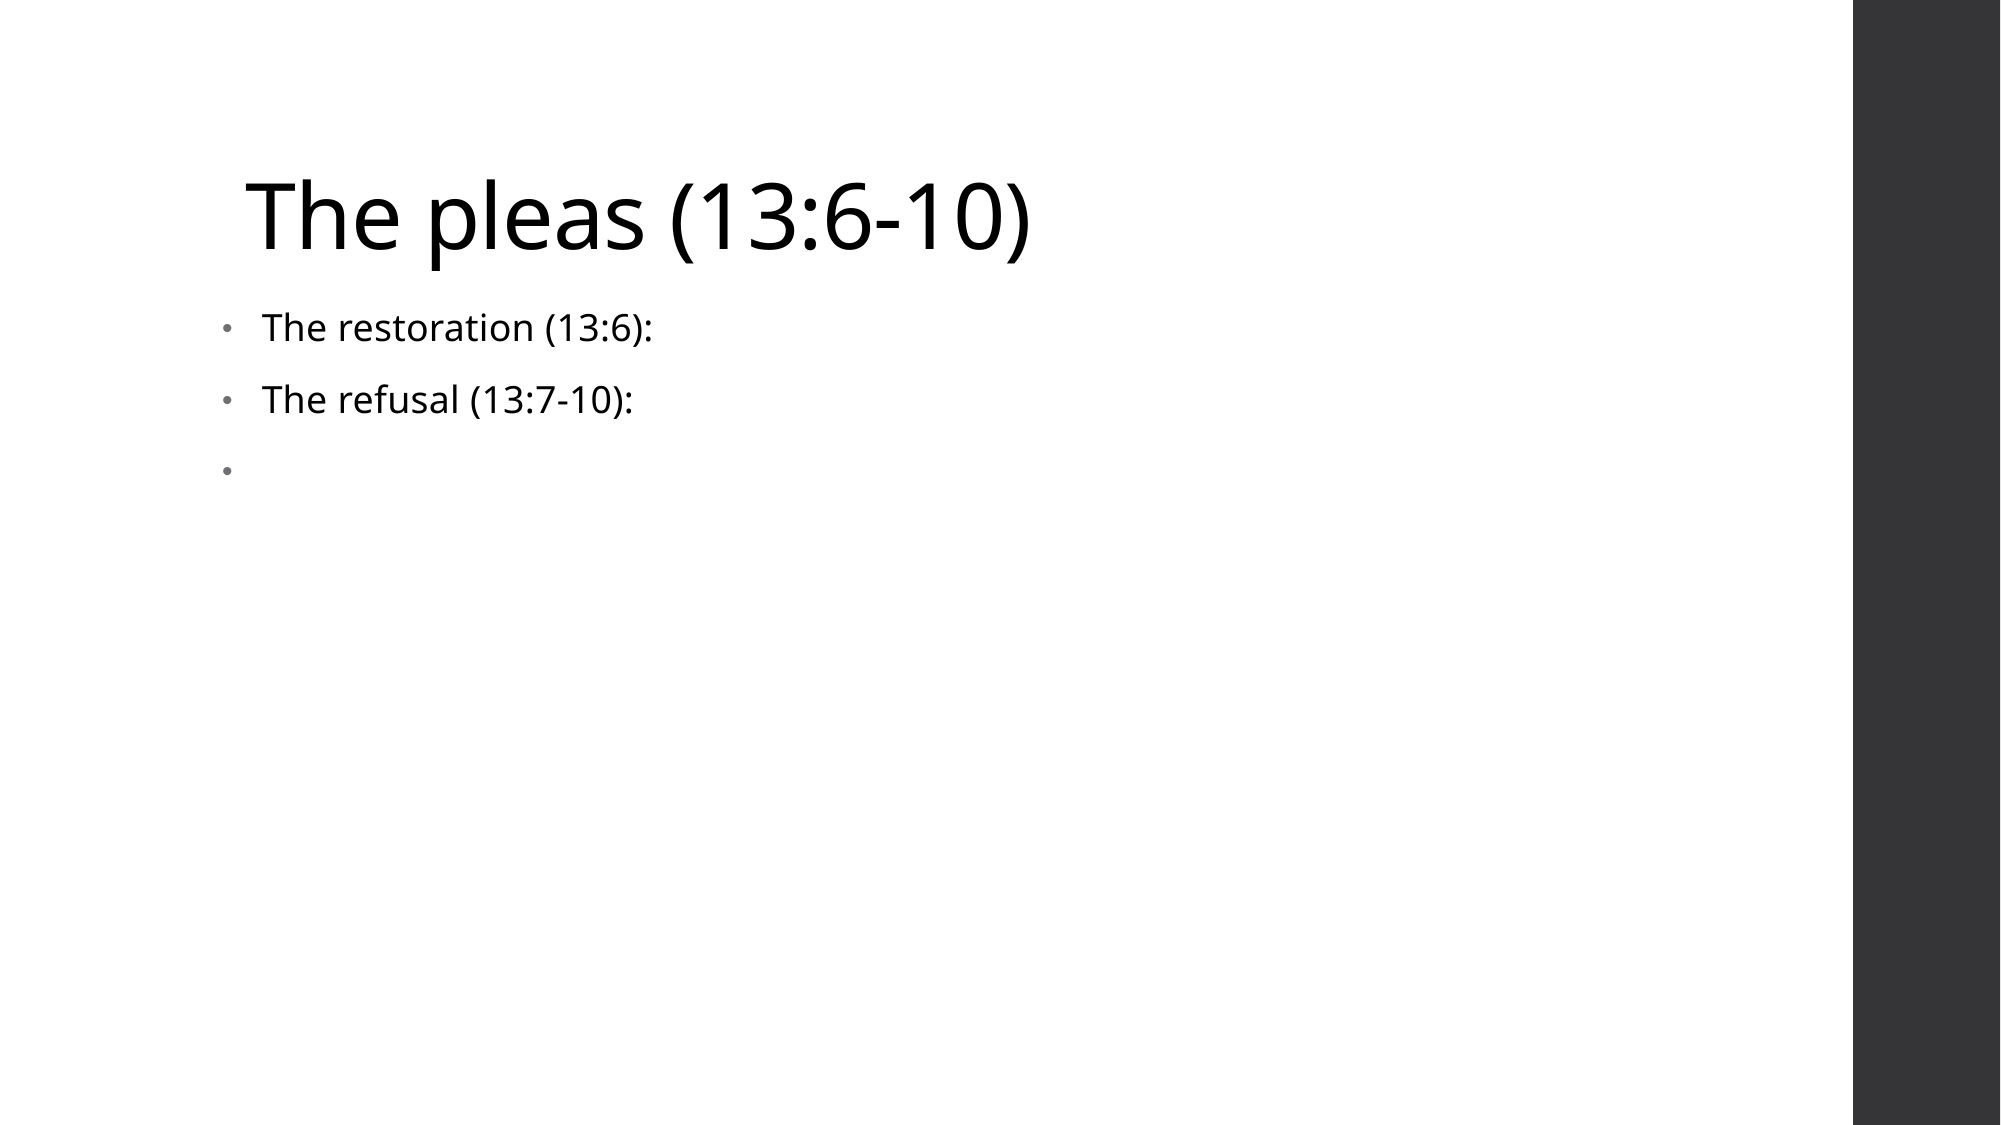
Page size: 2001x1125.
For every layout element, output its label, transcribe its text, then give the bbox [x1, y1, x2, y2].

list The restoration (13:6): The refusal (13:7-10): [206, 299, 1617, 1014]
title The pleas (13:6-10) [206, 60, 1797, 278]
